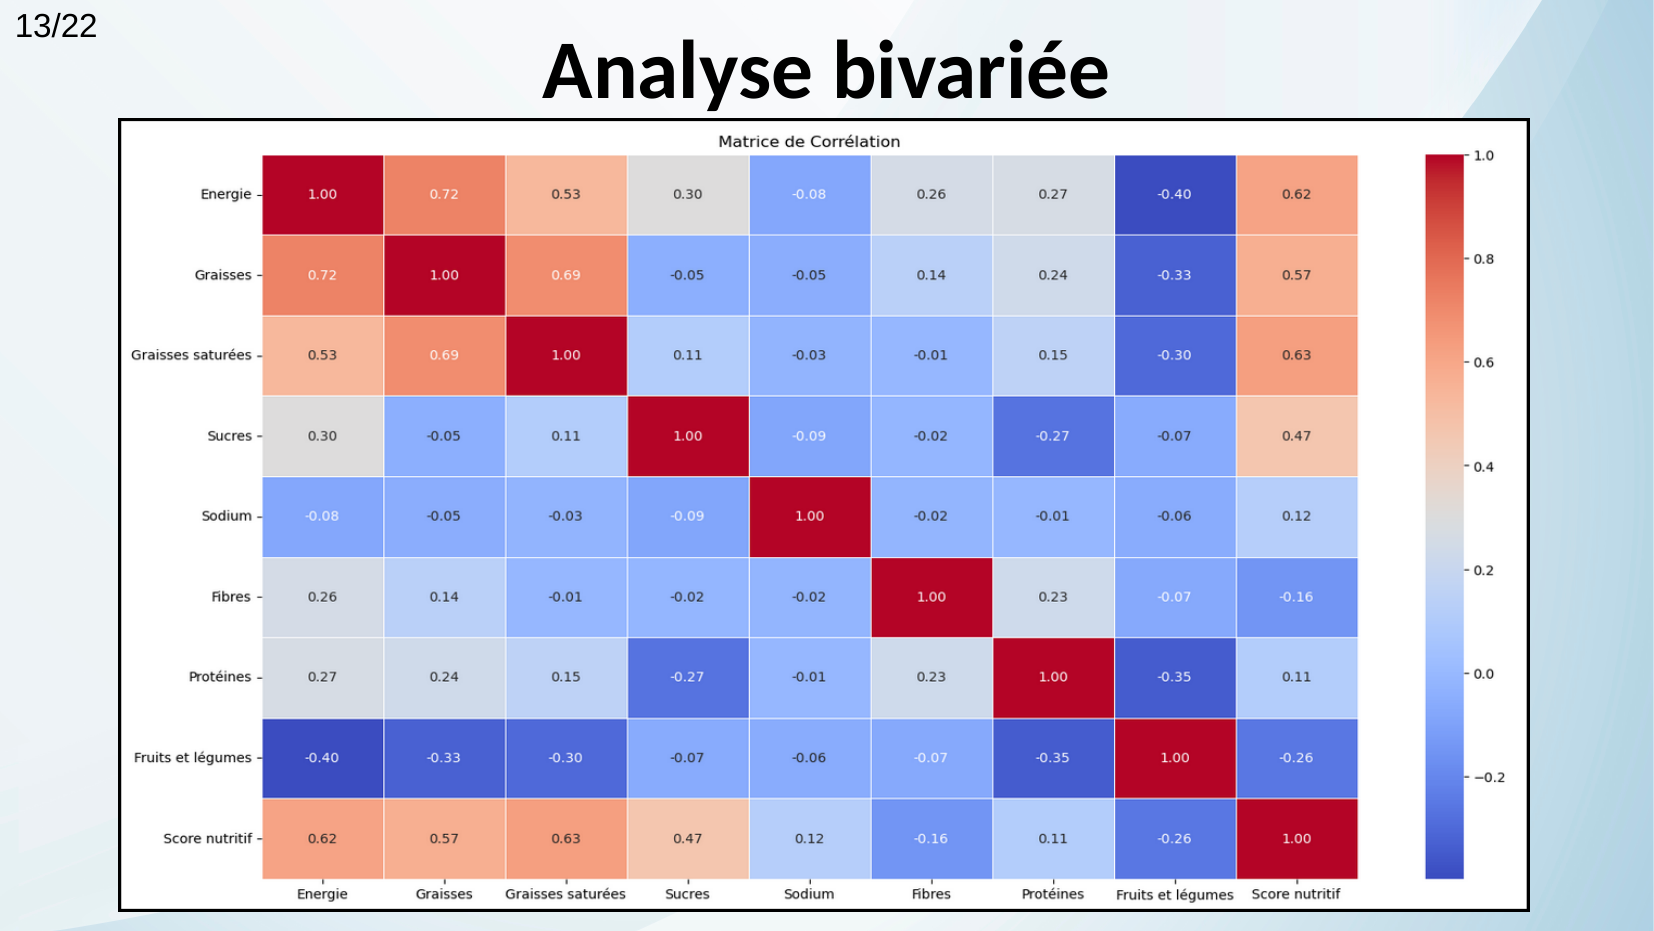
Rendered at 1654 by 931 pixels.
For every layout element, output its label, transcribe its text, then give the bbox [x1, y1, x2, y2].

picture [0, 0, 1654, 931]
title Analyse bivariée [82, 0, 1571, 156]
text_box 13/22 [0, 0, 119, 60]
